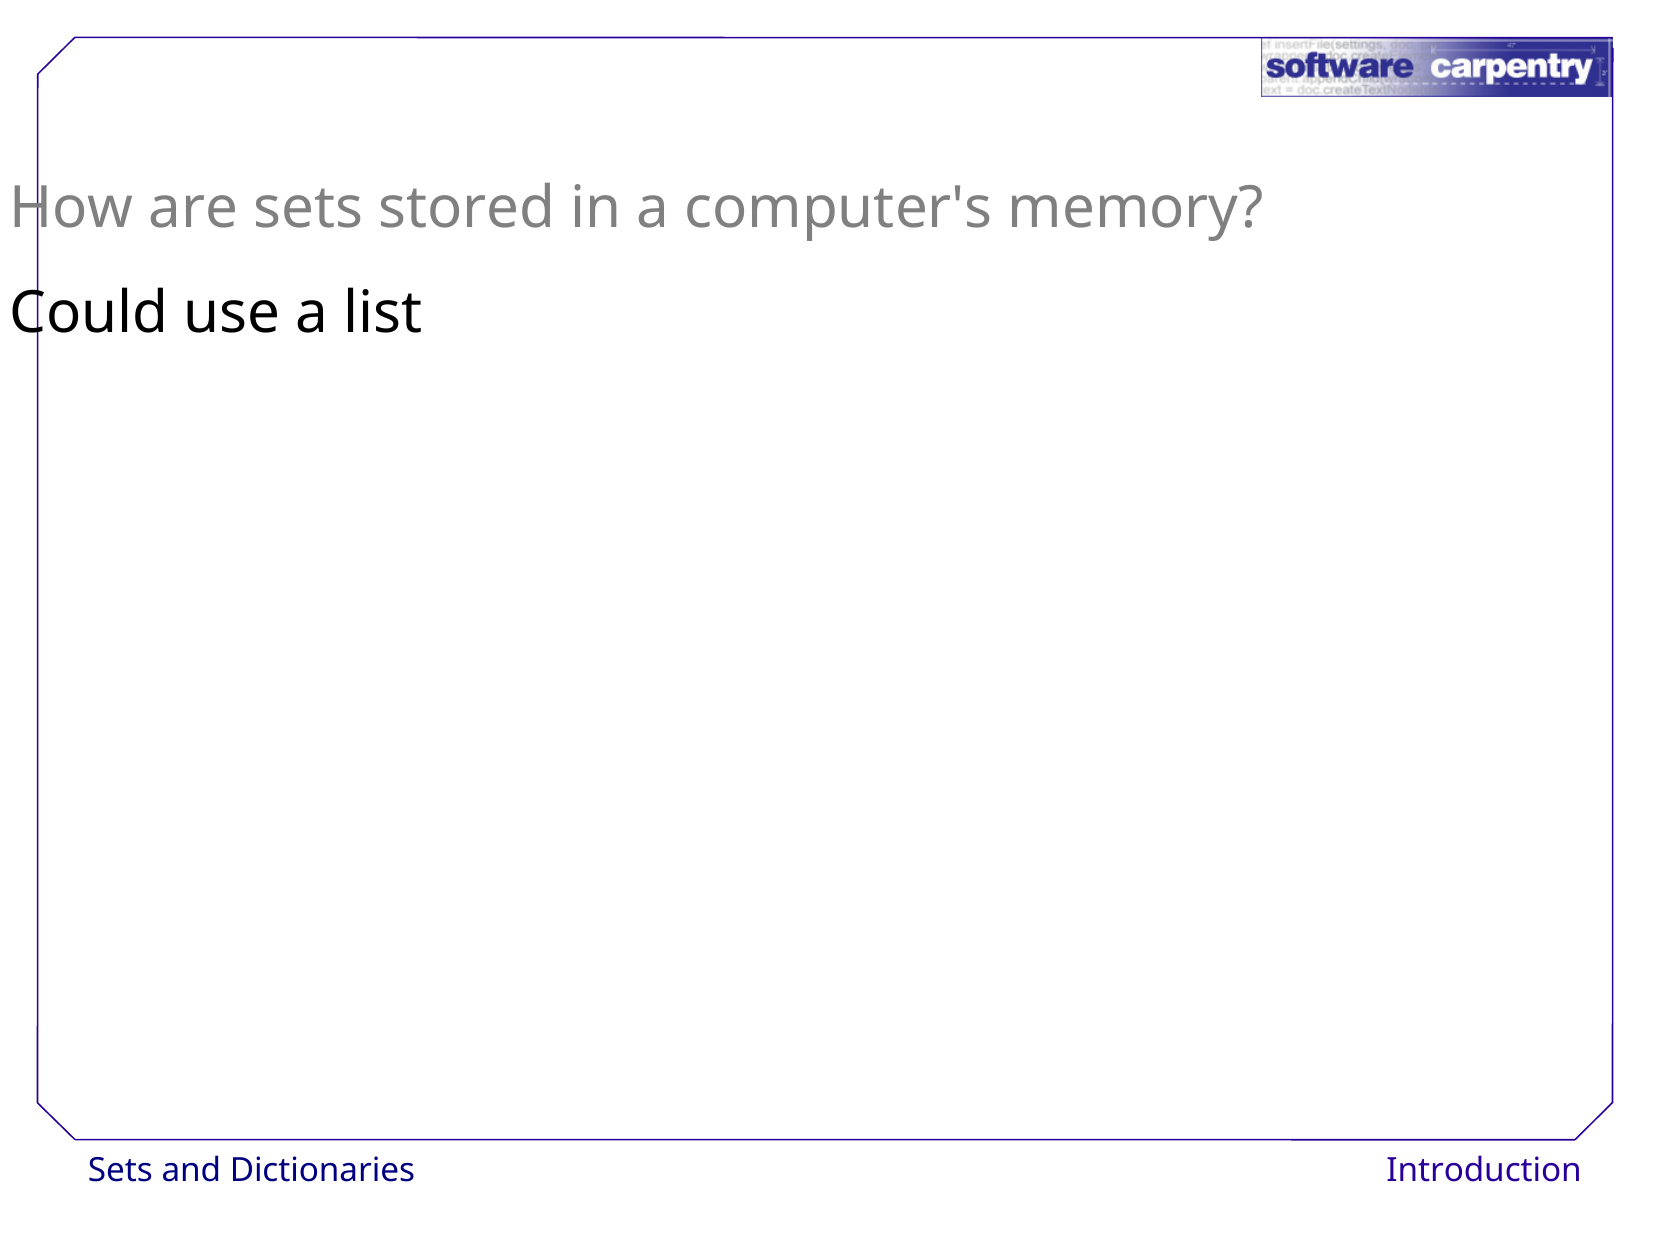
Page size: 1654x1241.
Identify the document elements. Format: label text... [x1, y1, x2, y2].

text_box How are sets stored in a computer's memory? Could use a list [0, 126, 1430, 353]
picture [1261, 39, 1613, 97]
